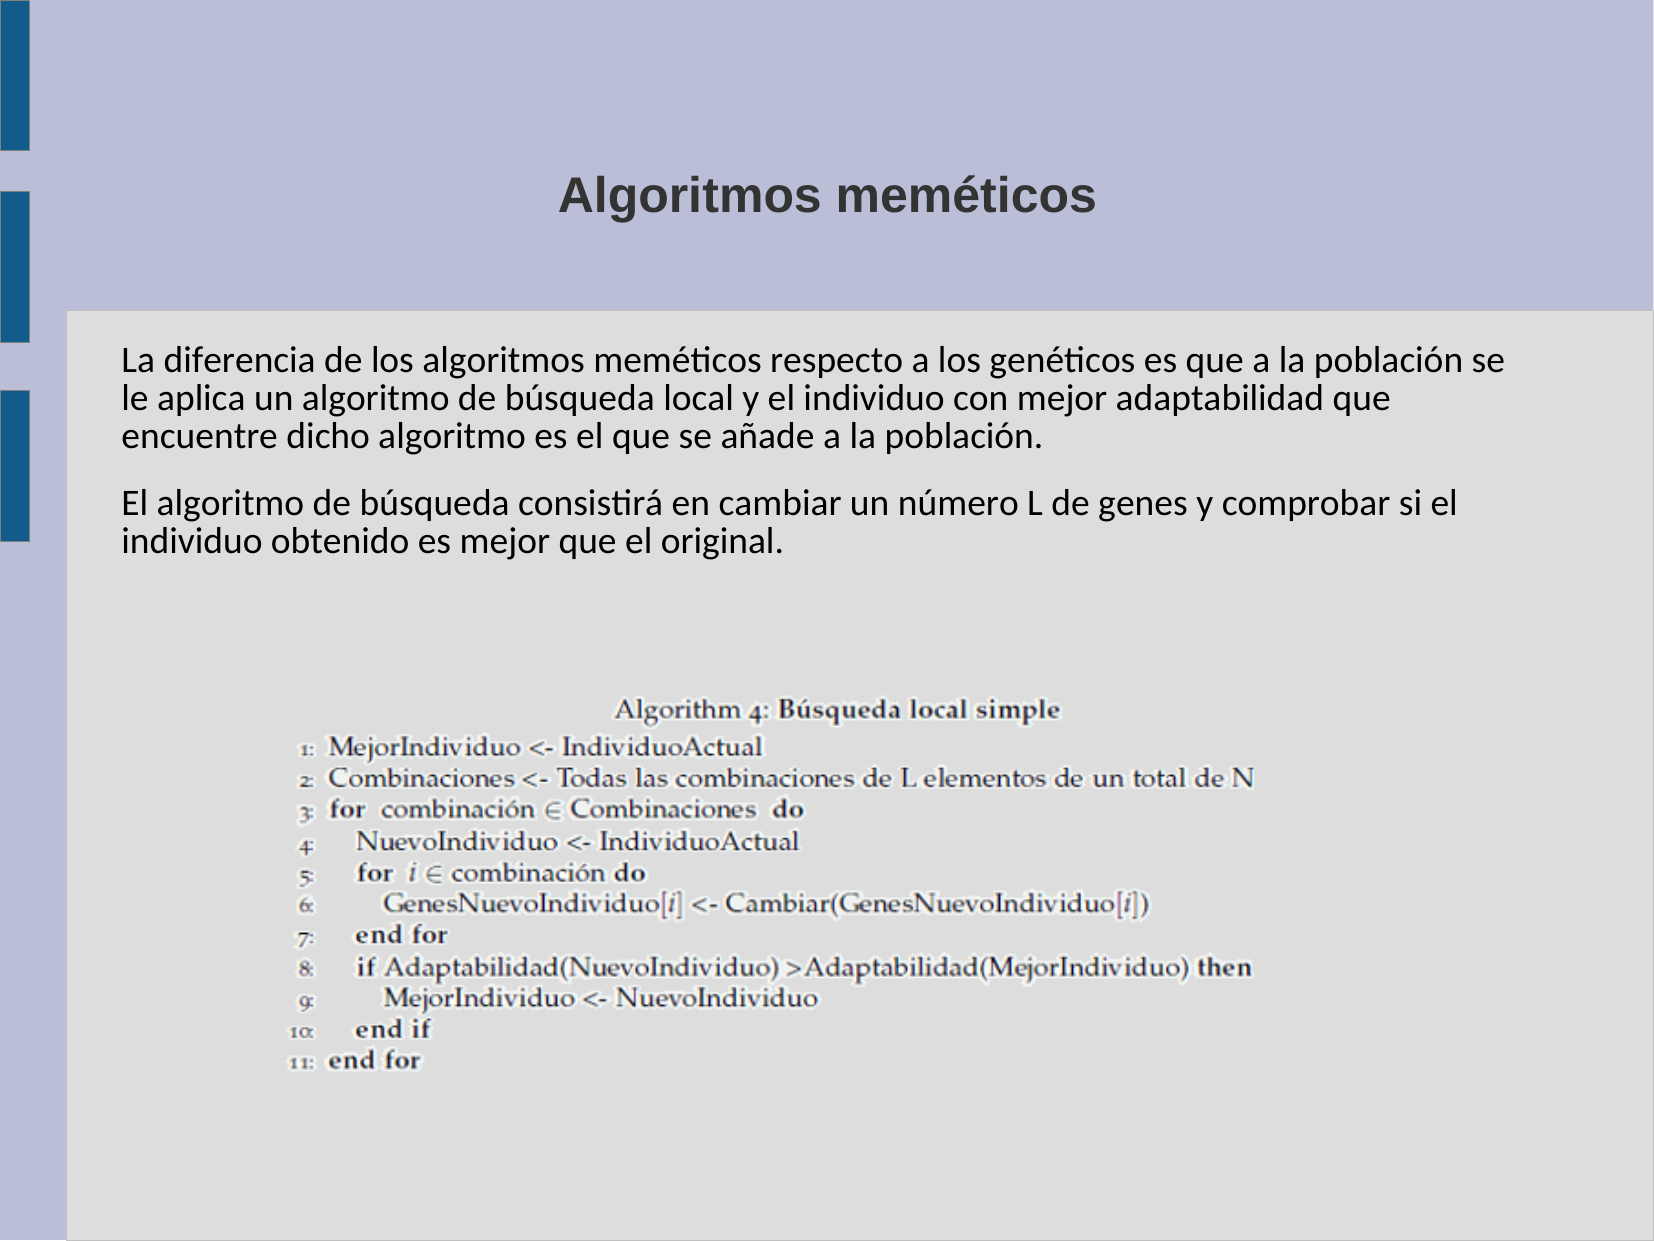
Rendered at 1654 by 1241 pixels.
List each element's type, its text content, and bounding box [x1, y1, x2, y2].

picture [224, 661, 1382, 1127]
title Algoritmos meméticos [121, 91, 1534, 299]
list La diferencia de los algoritmos meméticos respecto a los genéticos es que a la población se le aplica un algoritmo de búsqueda local y el individuo con mejor adaptabilidad que encuentre dicho algoritmo es el que se añade a la población. El algoritmo de búsqueda consistirá en cambiar un número L de genes y comprobar si el individuo obtenido es mejor que el original. [121, 344, 1534, 1127]
